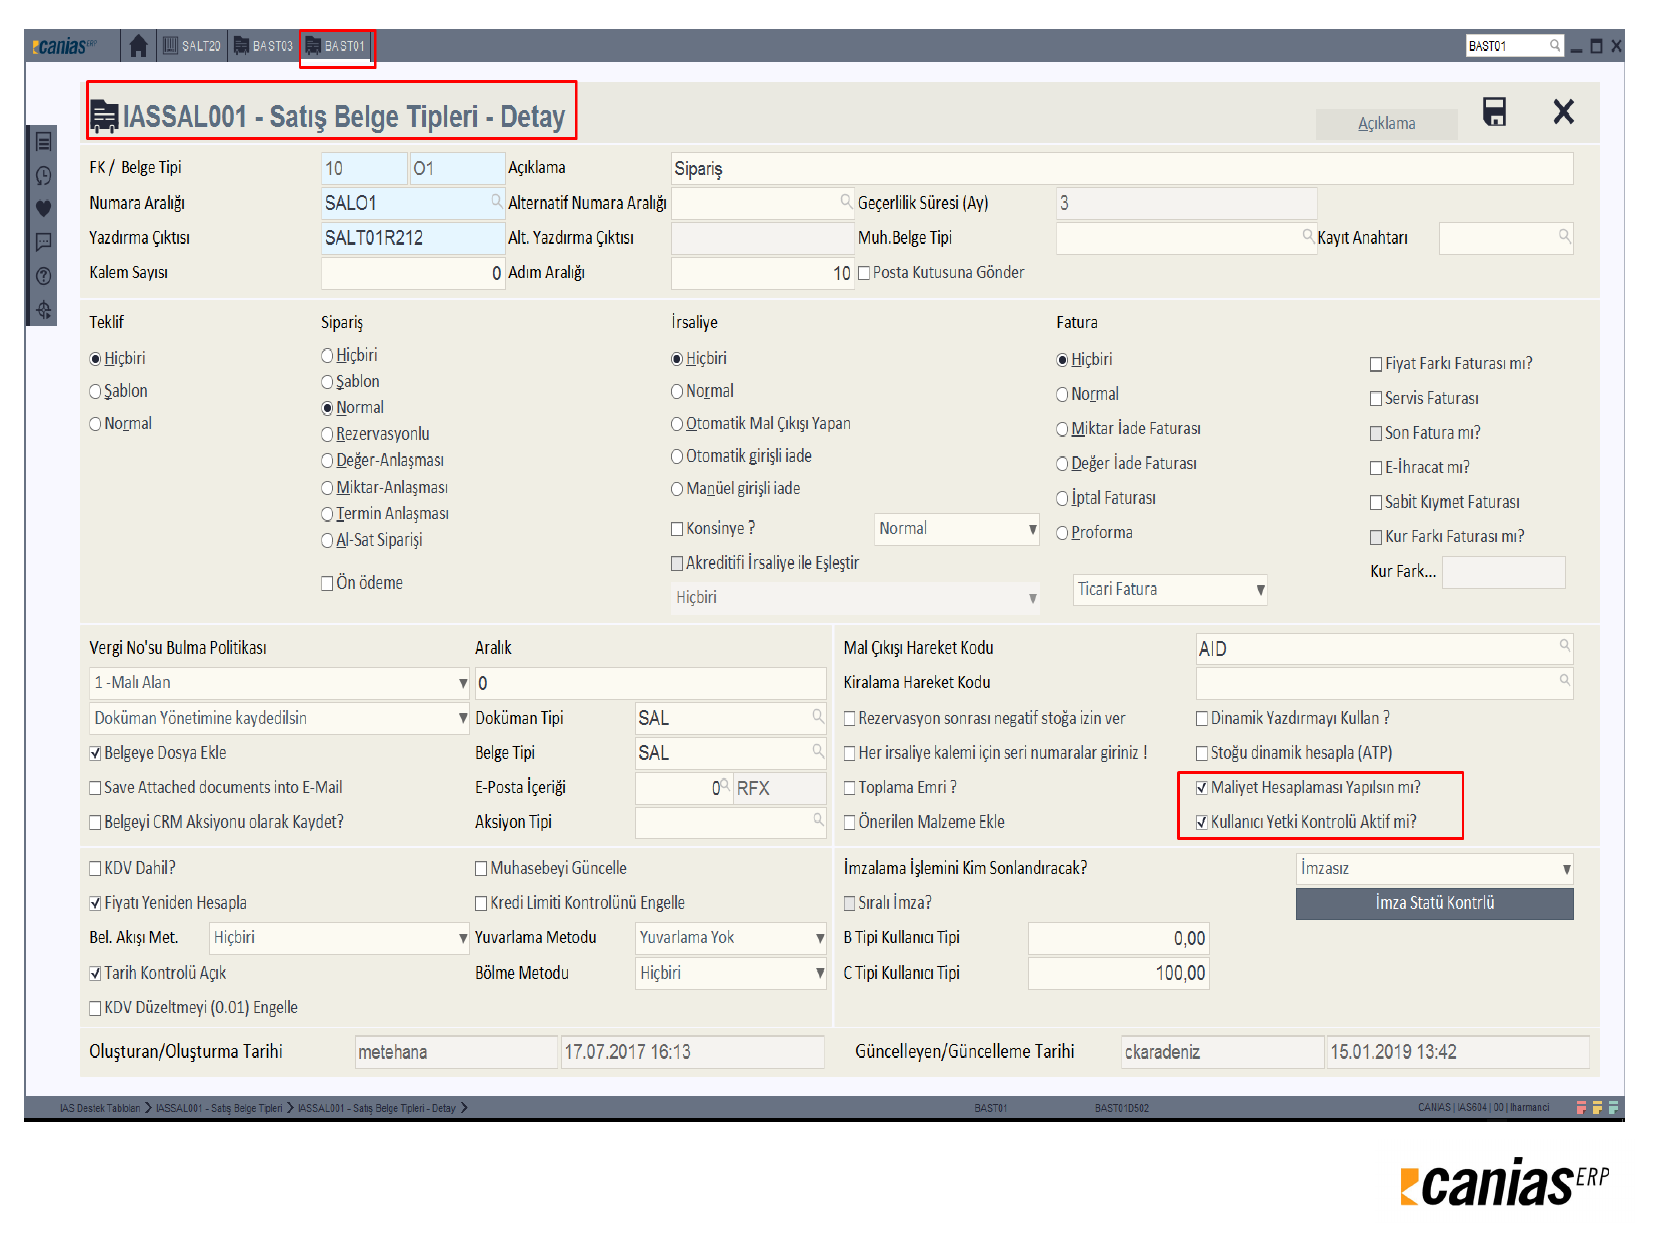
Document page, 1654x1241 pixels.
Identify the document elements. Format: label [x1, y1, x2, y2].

picture [24, 29, 1625, 1123]
picture [1375, 1139, 1635, 1223]
